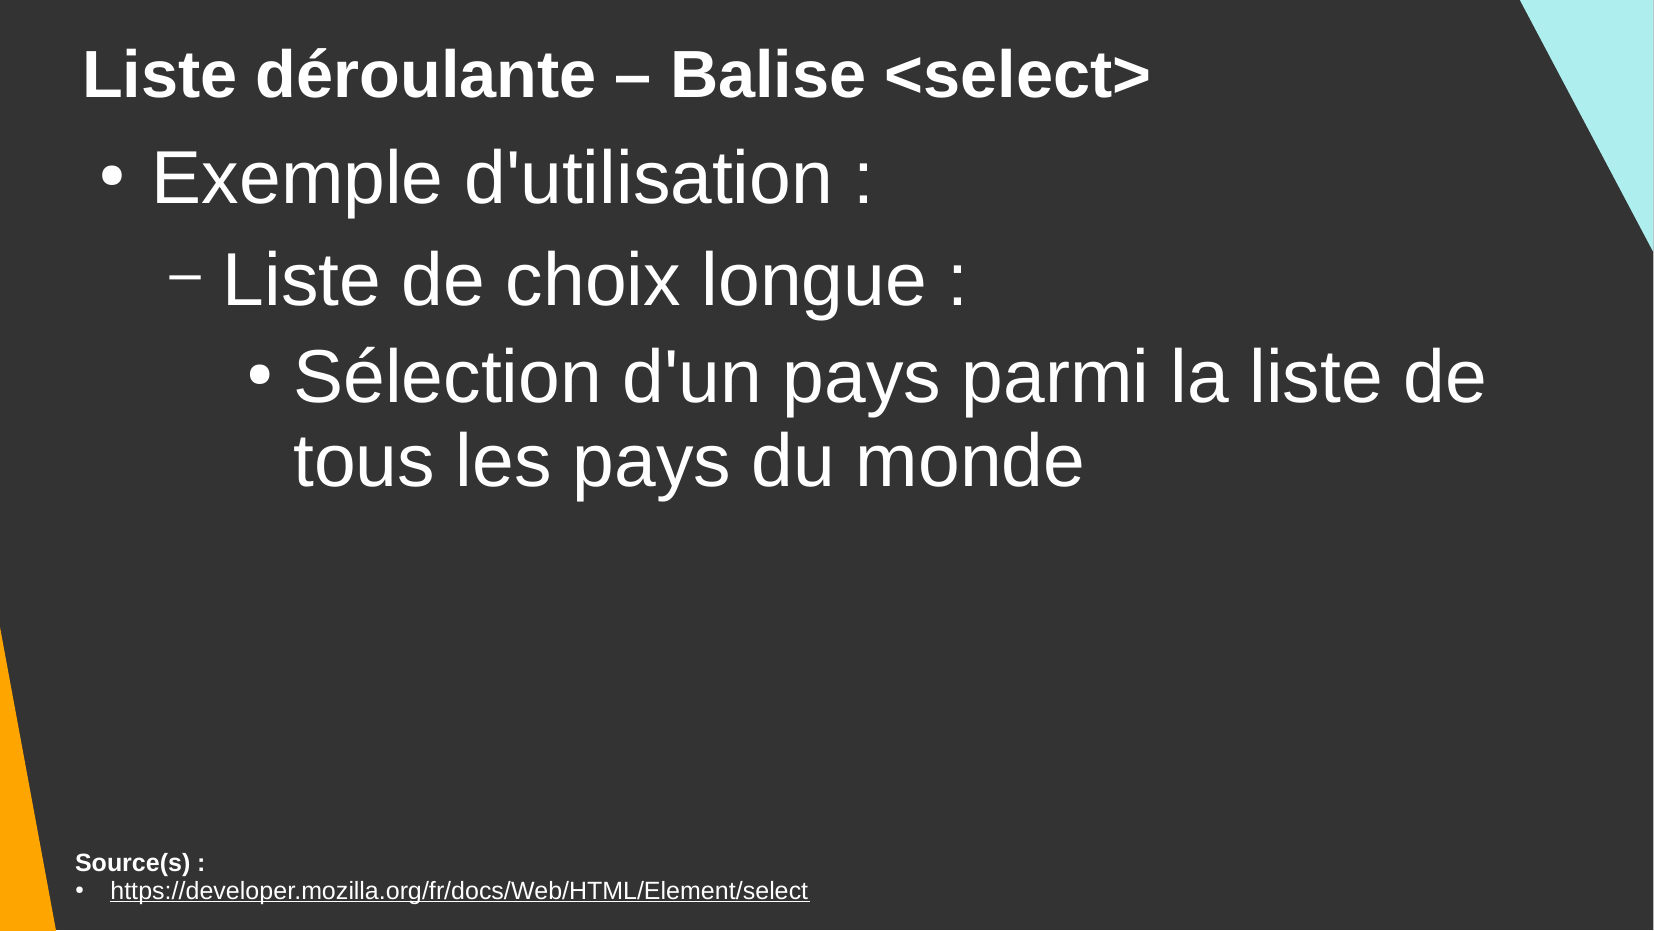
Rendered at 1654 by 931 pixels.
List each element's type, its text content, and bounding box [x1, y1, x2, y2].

title Liste déroulante – Balise <select> [82, 37, 1571, 115]
text_box [0, 627, 57, 931]
list Exemple d'utilisation : Liste de choix longue : Sélection d'un pays parmi la liste de tous les pays du monde [80, 135, 1642, 567]
text_box [1519, 0, 1654, 254]
text_box Source(s) : https://developer.mozilla.org/fr/docs/Web/HTML/Element/select [60, 841, 1546, 913]
